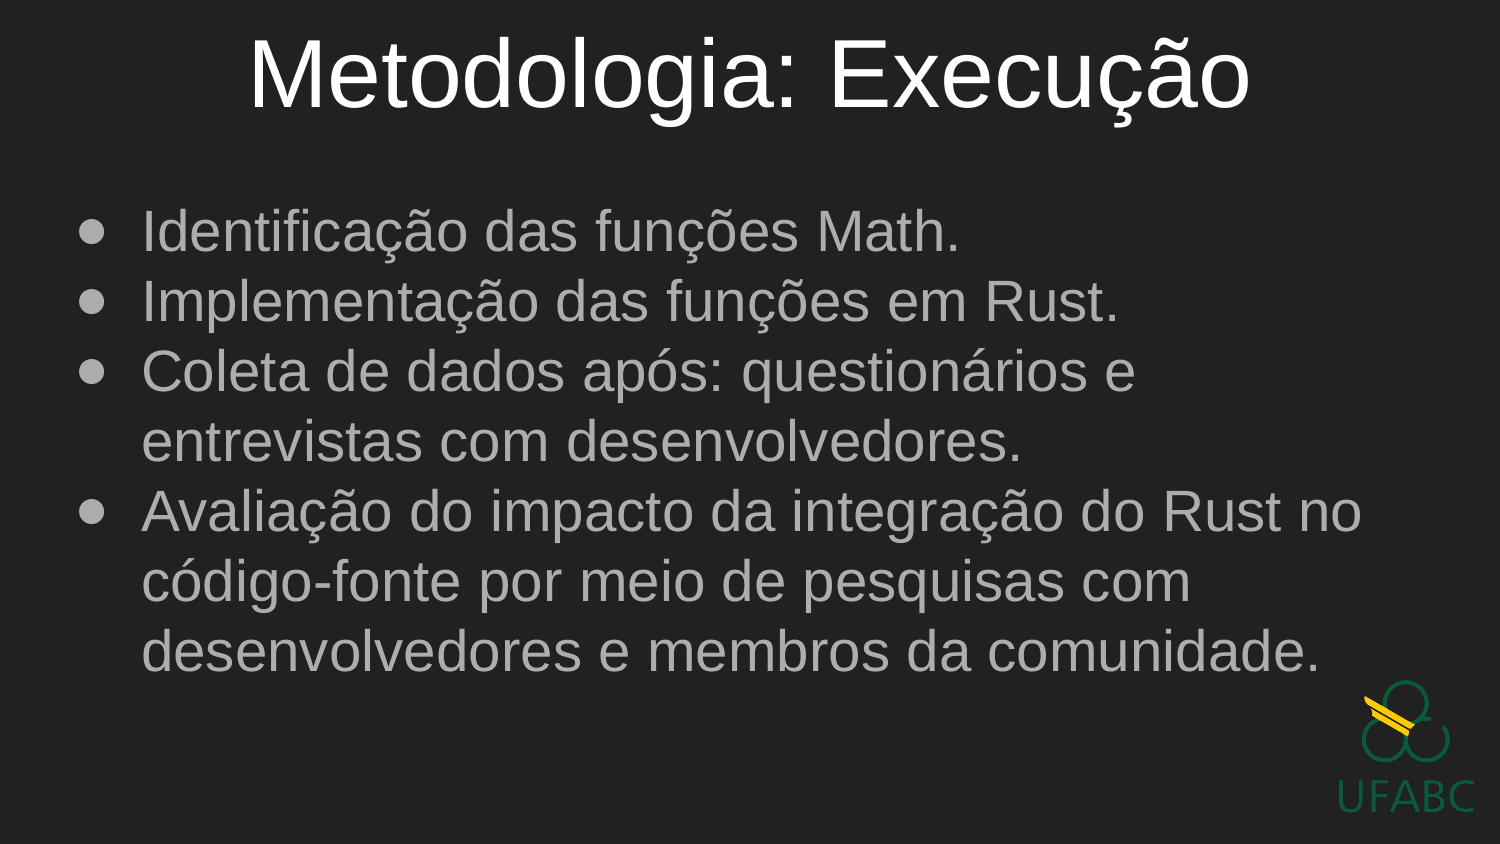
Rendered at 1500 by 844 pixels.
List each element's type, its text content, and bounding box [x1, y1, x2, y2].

subtitle Identificação das funções Math. Implementação das funções em Rust. Coleta de dados após: questionários e entrevistas com desenvolvedores. Avaliação do impacto da integração do Rust no código-fonte por meio de pesquisas com desenvolvedores e membros da comunidade. [51, 178, 1449, 798]
title Metodologia: Execução [0, 0, 1500, 143]
picture [1335, 680, 1475, 823]
